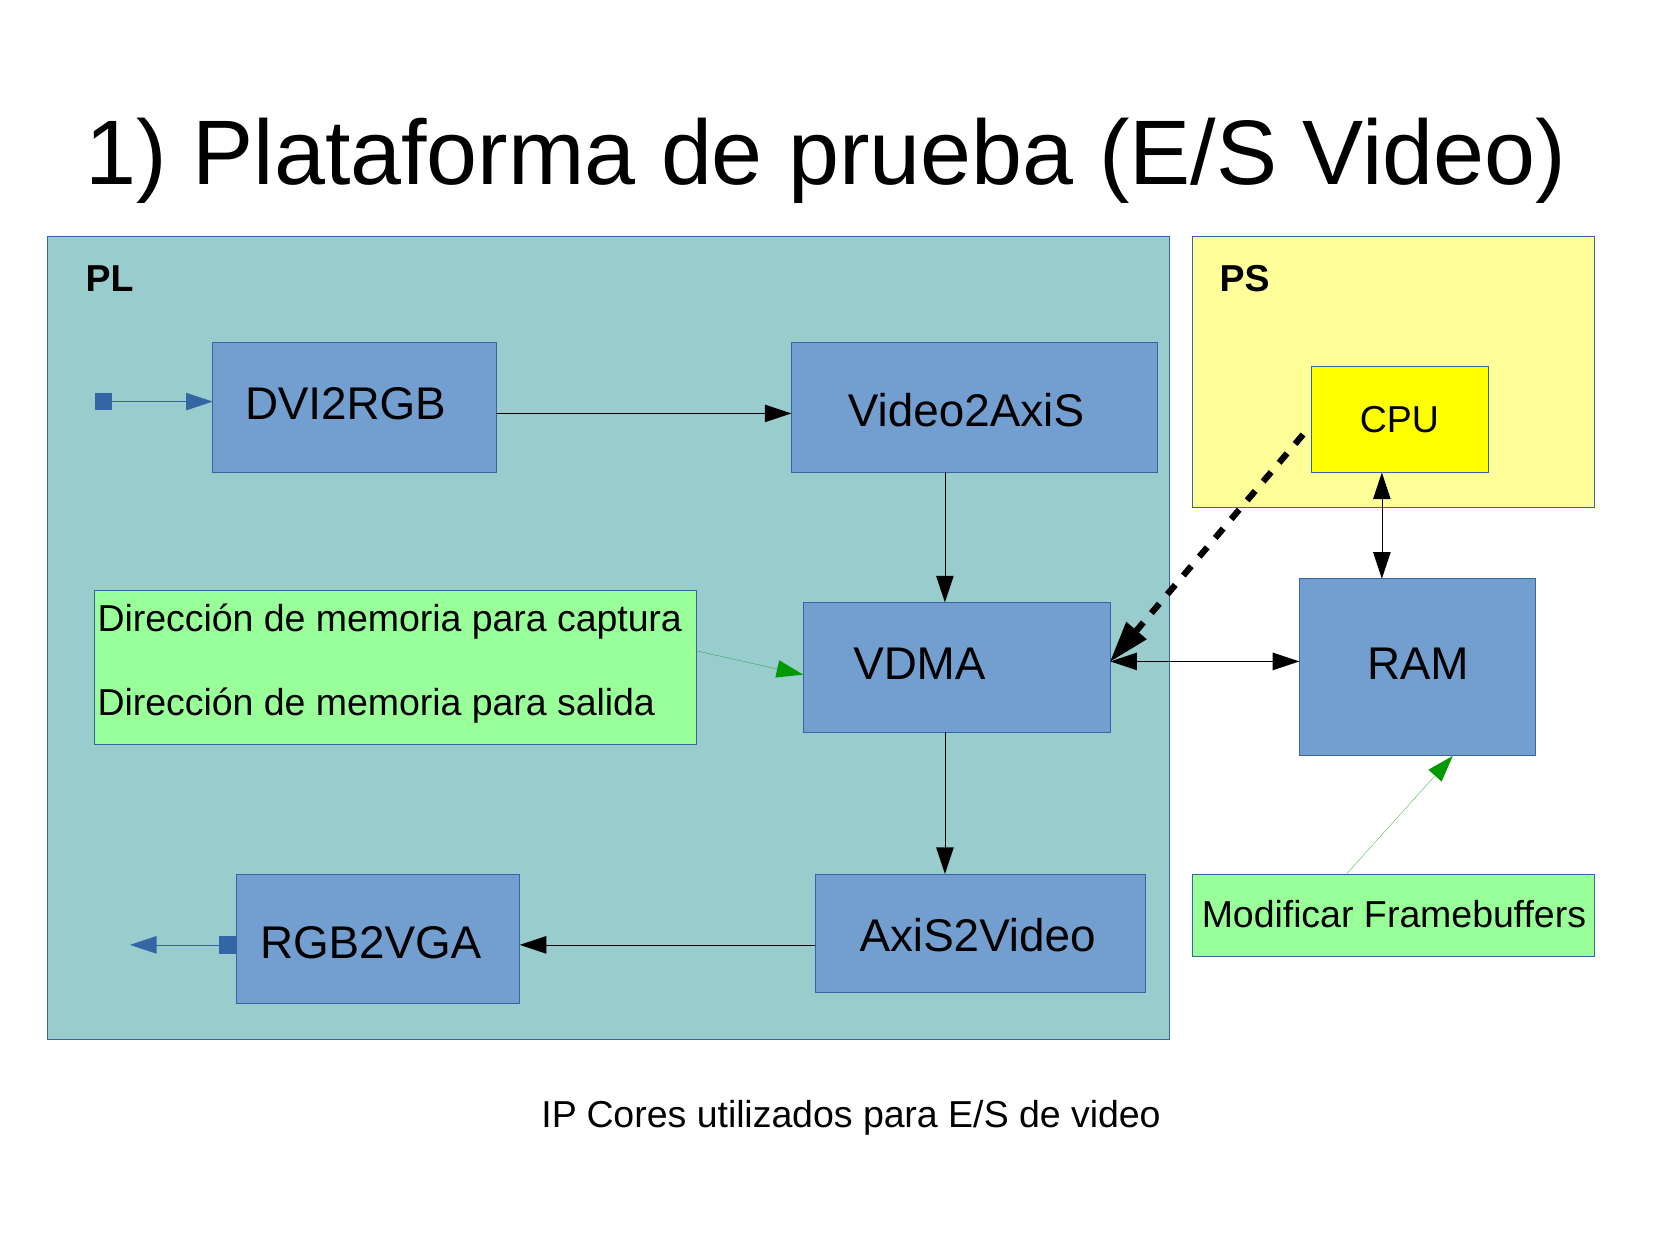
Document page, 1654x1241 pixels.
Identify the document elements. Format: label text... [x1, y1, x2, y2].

text_box RAM [1352, 630, 1484, 697]
text_box PS [1204, 250, 1288, 308]
text_box Modificar Framebuffers [1187, 885, 1613, 945]
text_box IP Cores utilizados para E/S de video [118, 1086, 1595, 1144]
text_box Dirección de memoria para captura Dirección de memoria para salida [83, 590, 697, 732]
text_box VDMA [838, 630, 1001, 697]
text_box AxiS2Video [844, 902, 1111, 969]
text_box [1192, 874, 1595, 885]
text_box [1192, 236, 1595, 508]
text_box [1192, 945, 1595, 957]
text_box RGB2VGA [245, 909, 497, 976]
text_box [47, 236, 1170, 1040]
text_box DVI2RGB [230, 370, 461, 438]
text_box [1299, 578, 1536, 756]
text_box PL [70, 250, 154, 308]
title 1) Plataforma de prueba (E/S Video) [82, 49, 1571, 257]
text_box Video2AxiS [833, 377, 1099, 445]
text_box CPU [1311, 366, 1489, 473]
